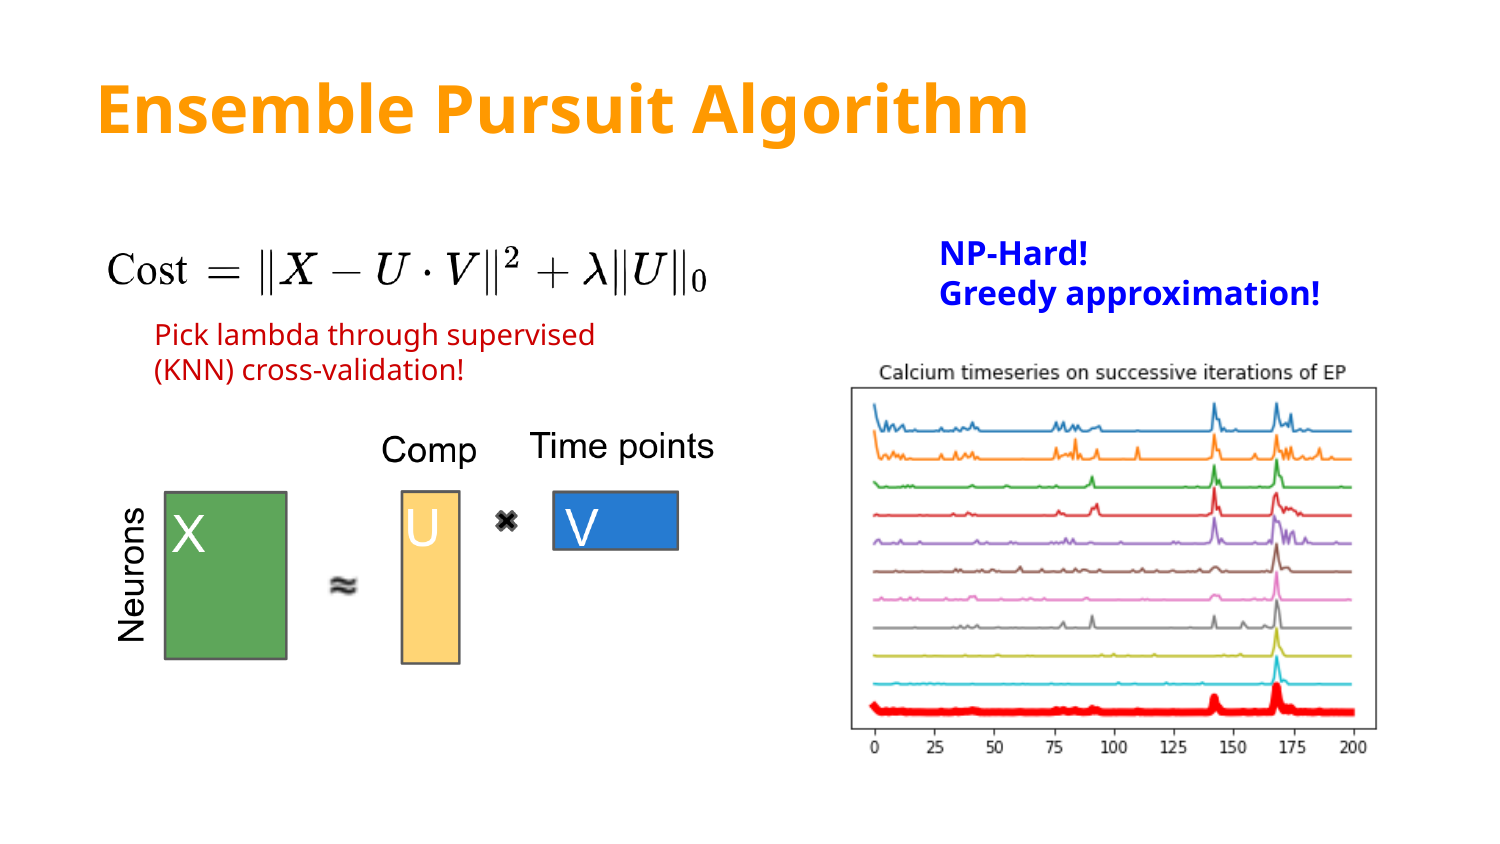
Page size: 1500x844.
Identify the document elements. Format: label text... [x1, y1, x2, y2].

text_box Pick lambda through supervised (KNN) cross-validation! [139, 301, 679, 454]
picture [834, 353, 1385, 766]
picture [106, 240, 711, 301]
title Ensemble Pursuit Algorithm [80, 52, 1404, 179]
picture [80, 414, 721, 692]
text_box NP-Hard! Greedy approximation! [923, 217, 1358, 304]
